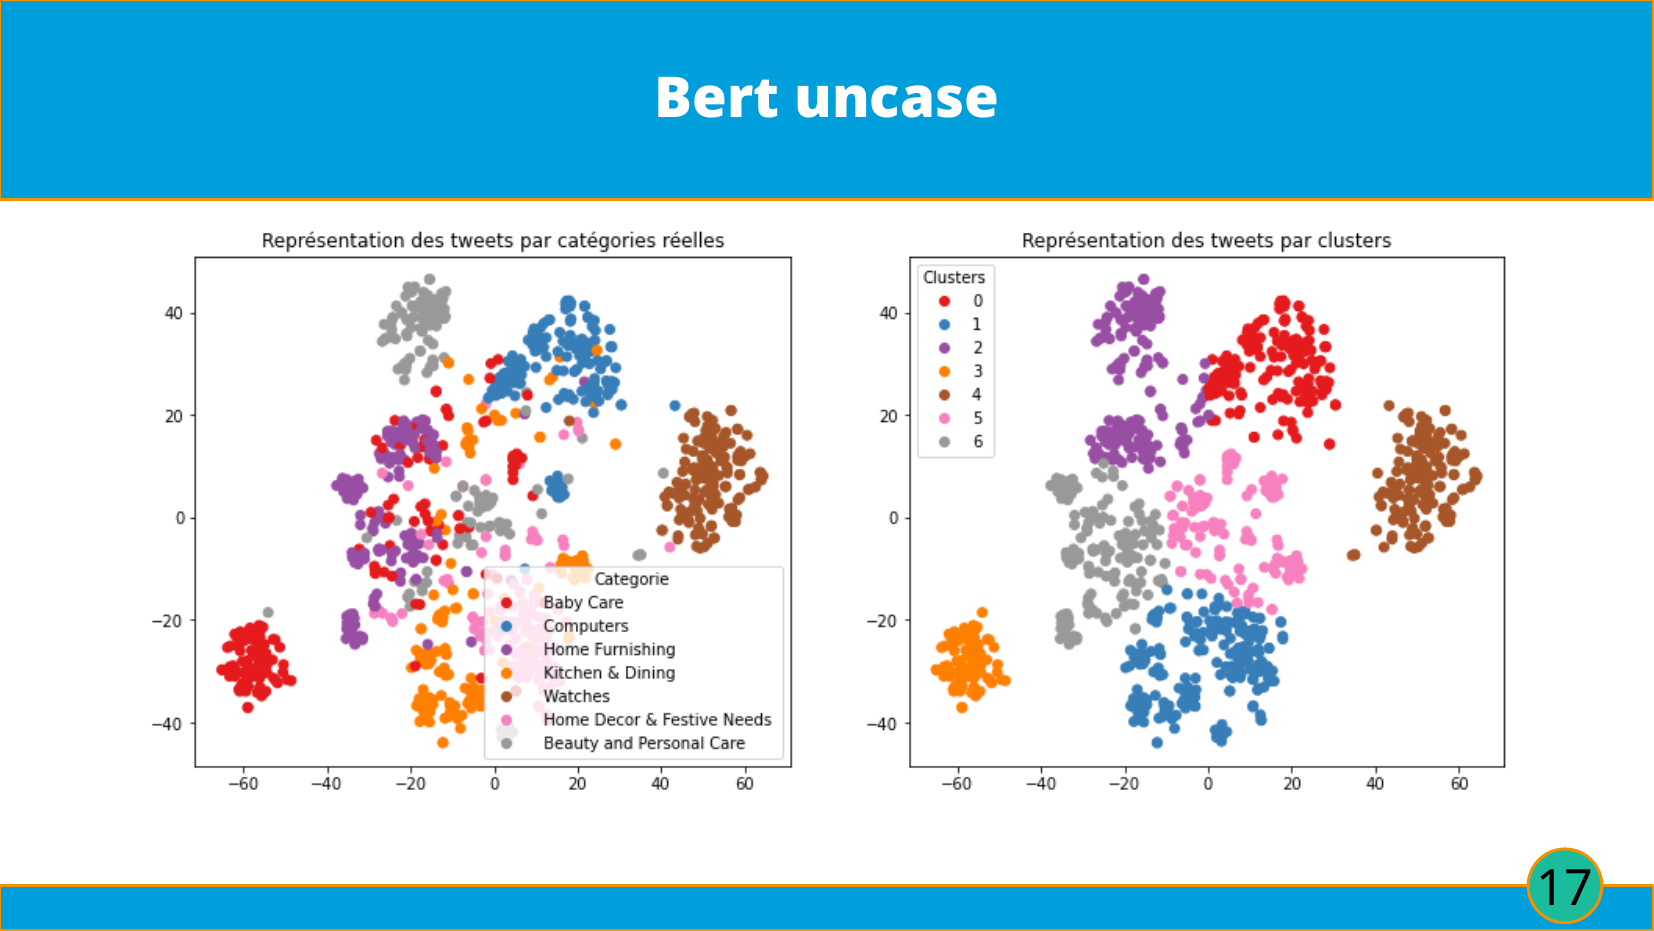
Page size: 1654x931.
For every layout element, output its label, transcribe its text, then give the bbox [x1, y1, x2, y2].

title Bert uncase [59, 37, 1595, 155]
picture [140, 221, 1515, 804]
